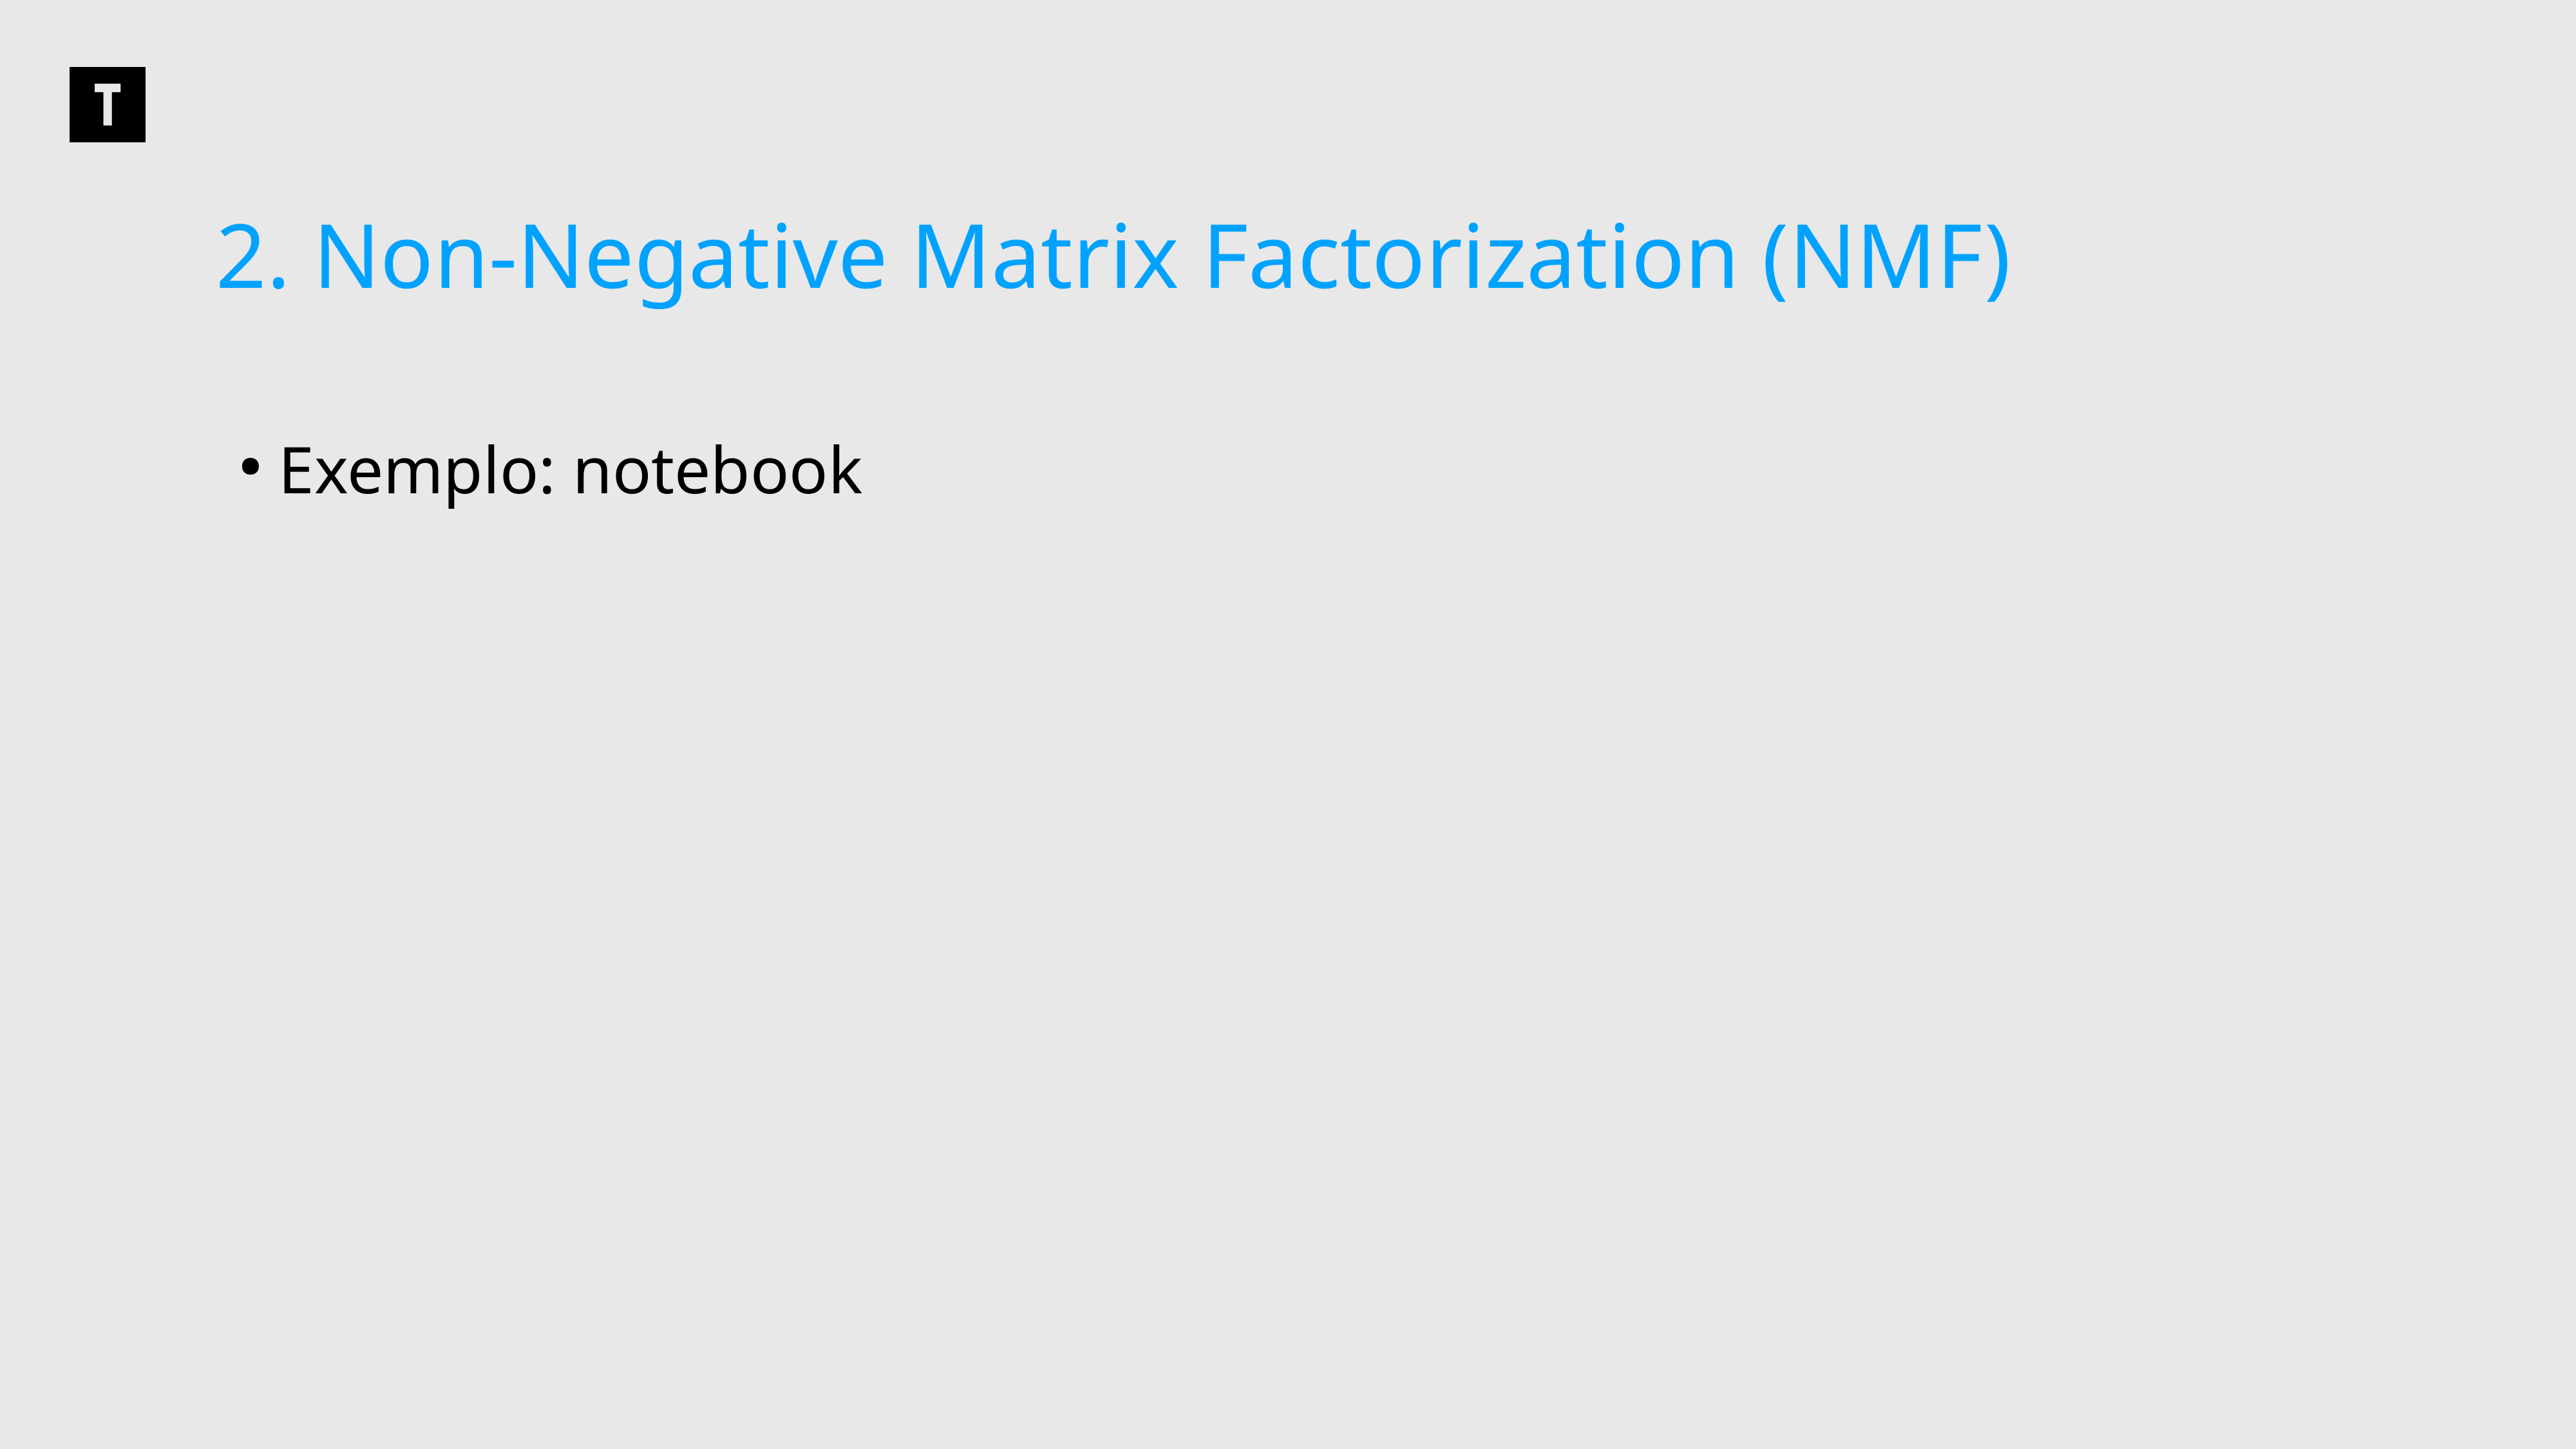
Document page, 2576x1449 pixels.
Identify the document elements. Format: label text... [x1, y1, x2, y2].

text_box Exemplo: notebook [211, 385, 2351, 589]
picture [70, 67, 146, 142]
text_box 2. Non-Negative Matrix Factorization (NMF) [211, 194, 2267, 312]
